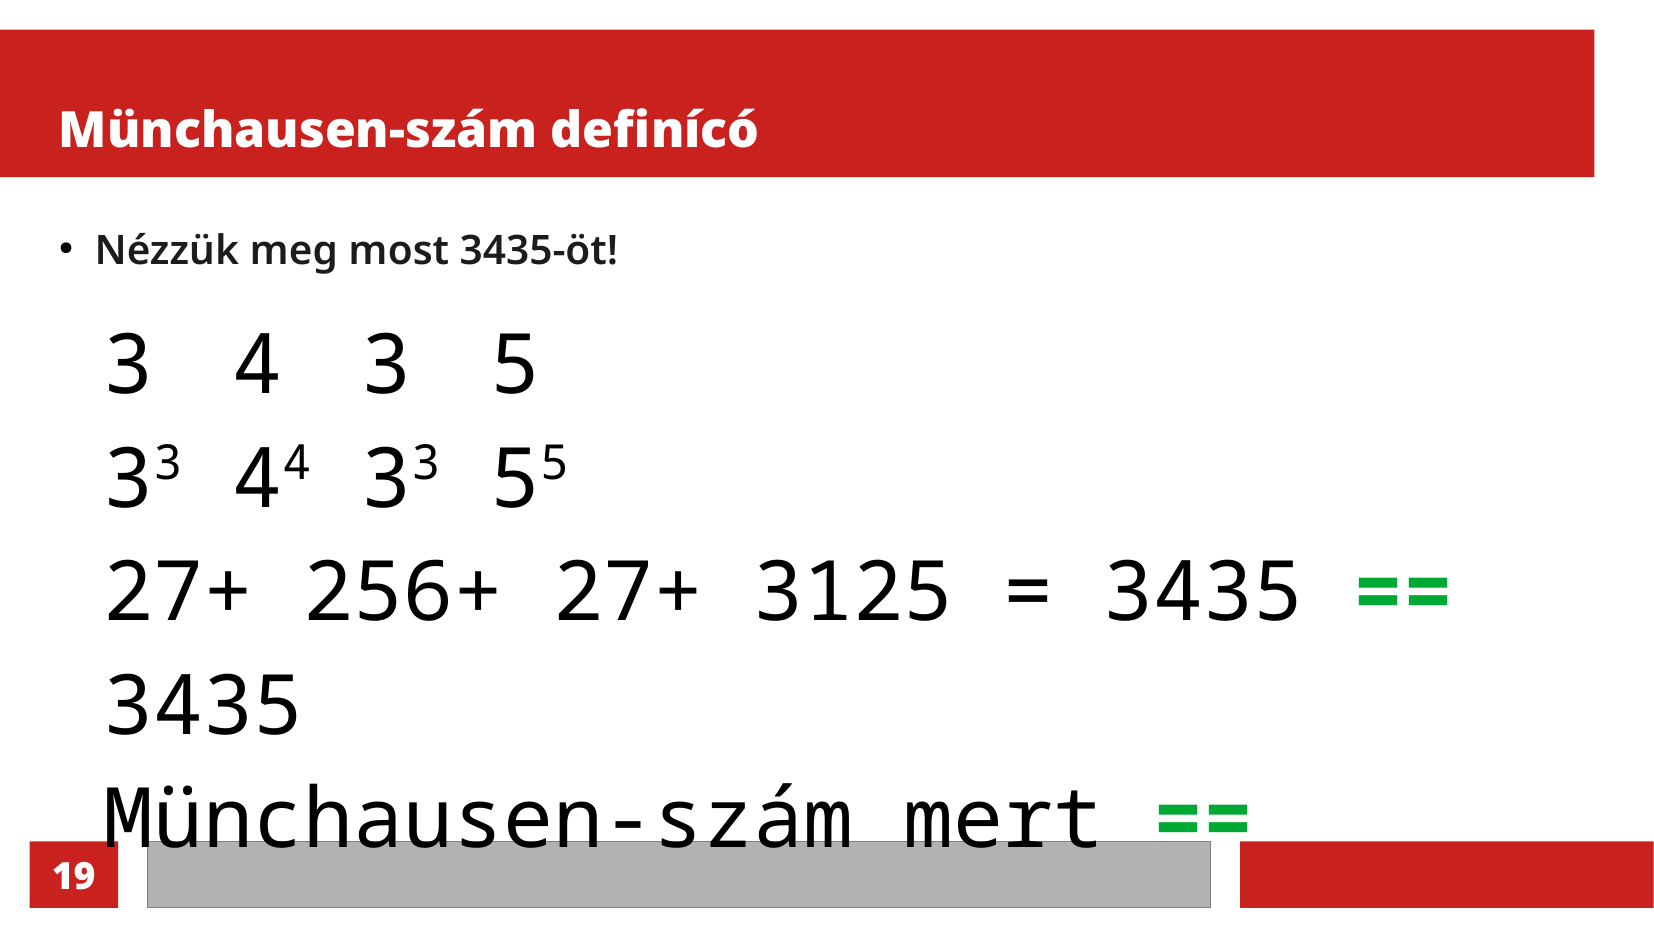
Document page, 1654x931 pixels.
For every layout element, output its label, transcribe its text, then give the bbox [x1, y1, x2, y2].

title Münchausen-szám definícó [59, 44, 1595, 163]
list Nézzük meg most 3435-öt! [59, 221, 1565, 532]
text_box 3 4 3 5 33 44 33 55 27+ 256+ 27+ 3125 = 3435 == 3435 Münchausen-szám mert == [88, 297, 1625, 815]
